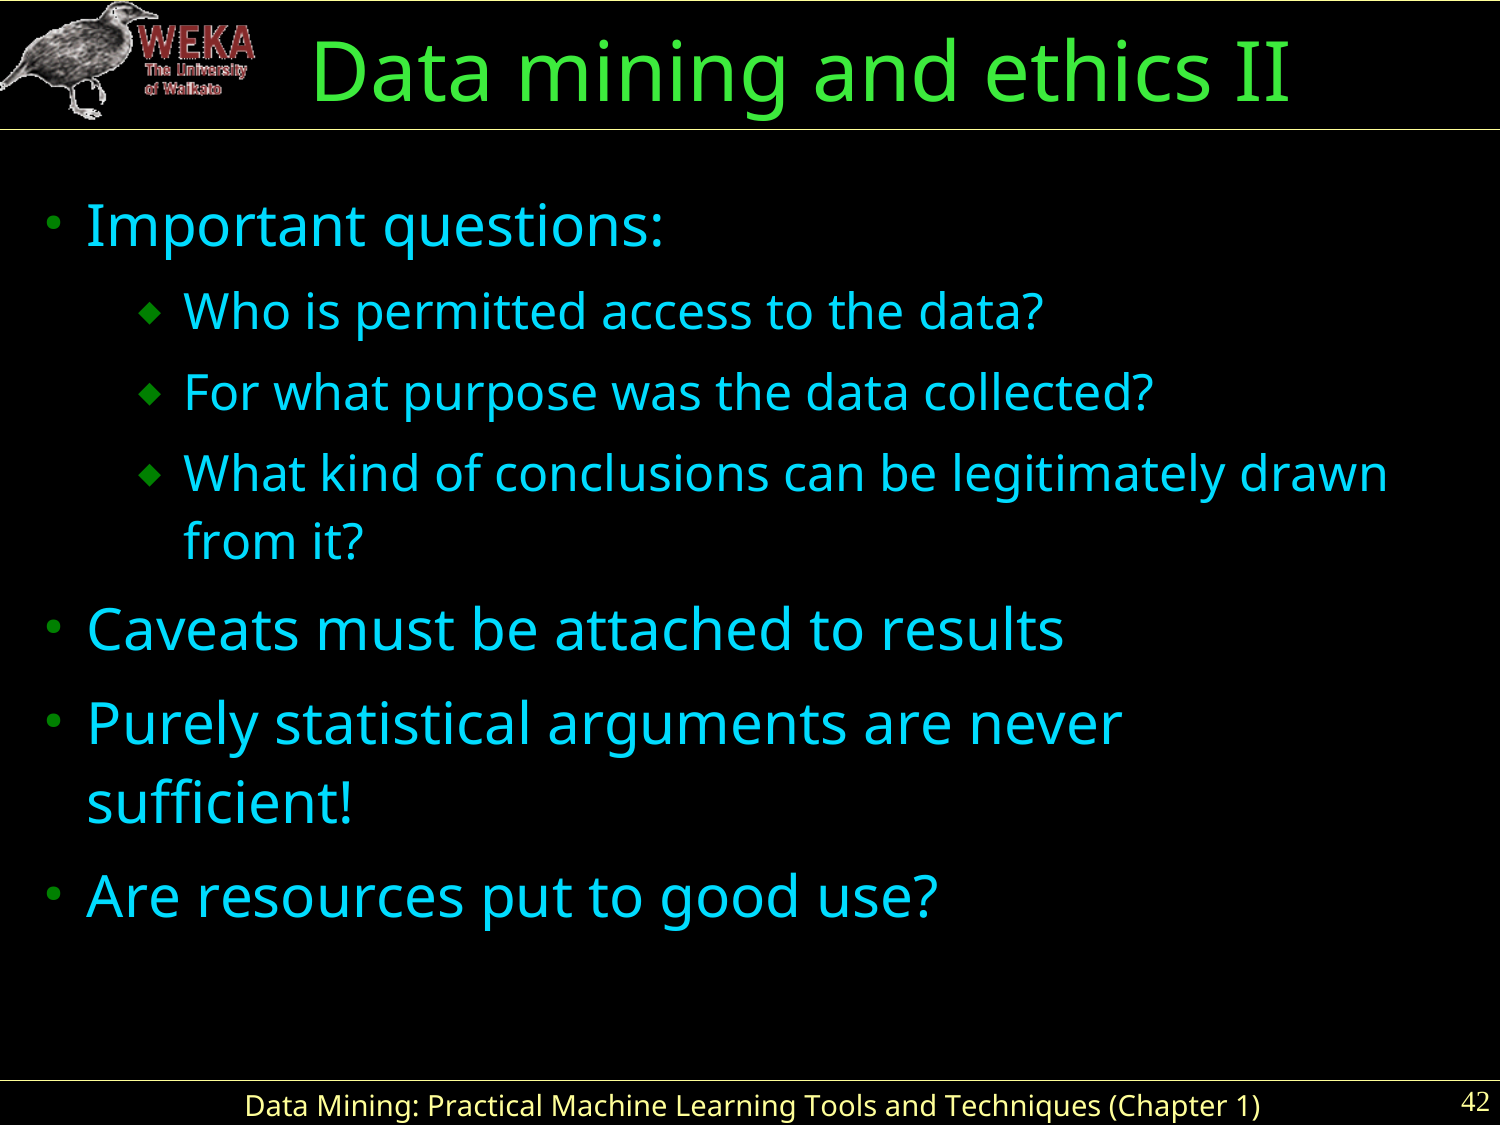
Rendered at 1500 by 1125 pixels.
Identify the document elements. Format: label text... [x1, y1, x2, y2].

title Data mining and ethics II [295, 0, 1486, 171]
picture [0, 1, 266, 129]
list Important questions: Who is permitted access to the data? For what purpose was the data collected? What kind of conclusions can be legitimately drawn from it? Caveats must be attached to results Purely statistical arguments are never sufficient! Are resources put to good use? [29, 177, 1418, 1108]
